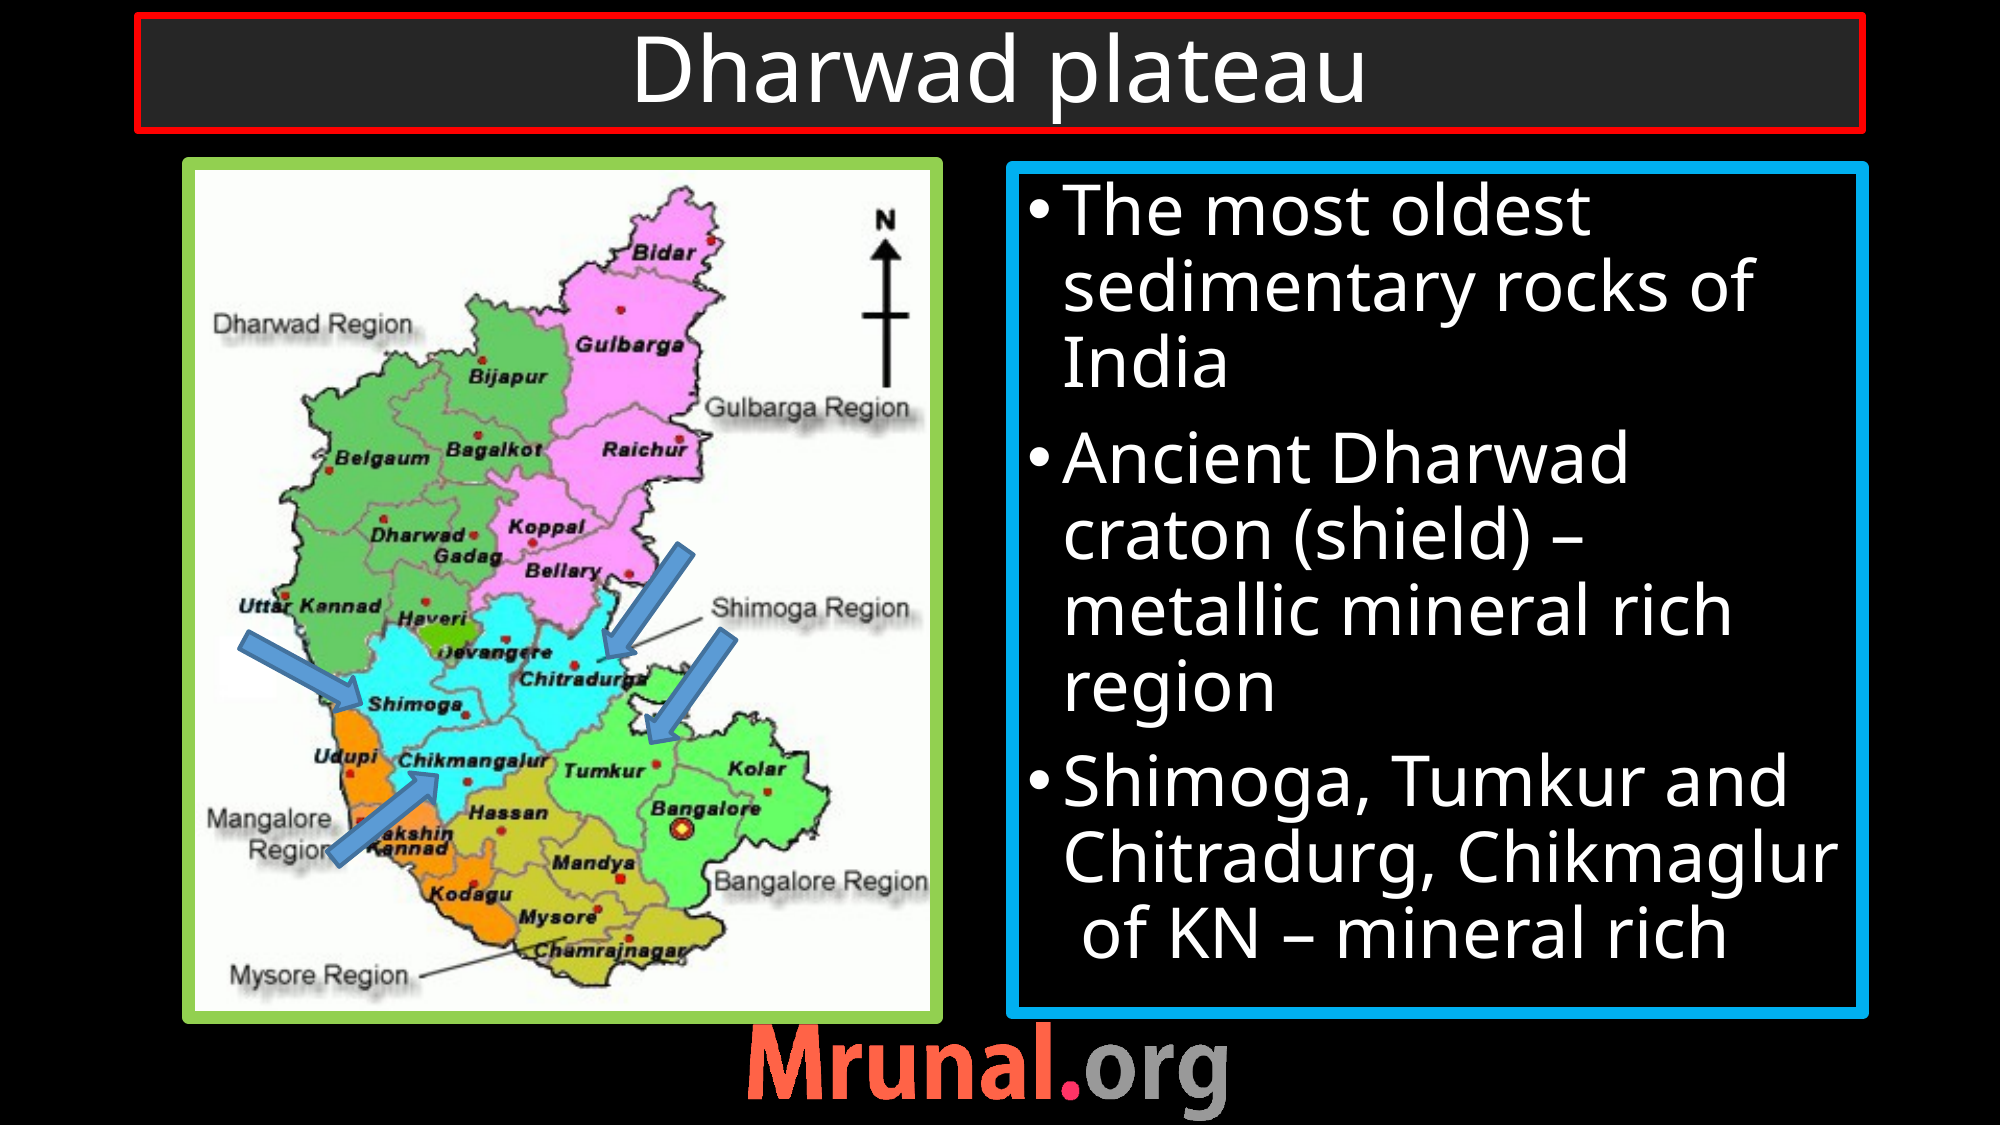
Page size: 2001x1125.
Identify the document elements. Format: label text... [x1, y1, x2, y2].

text_box [326, 772, 438, 867]
picture [194, 169, 931, 1012]
title Dharwad plateau [137, 15, 1863, 131]
list The most oldest sedimentary rocks of India Ancient Dharwad craton (shield) – metallic mineral rich region Shimoga, Tumkur and Chitradurg, Chikmaglur of KN – mineral rich [1012, 167, 1863, 1014]
text_box [646, 628, 737, 743]
text_box [239, 631, 362, 712]
picture [741, 1005, 1230, 1125]
text_box [603, 543, 694, 658]
